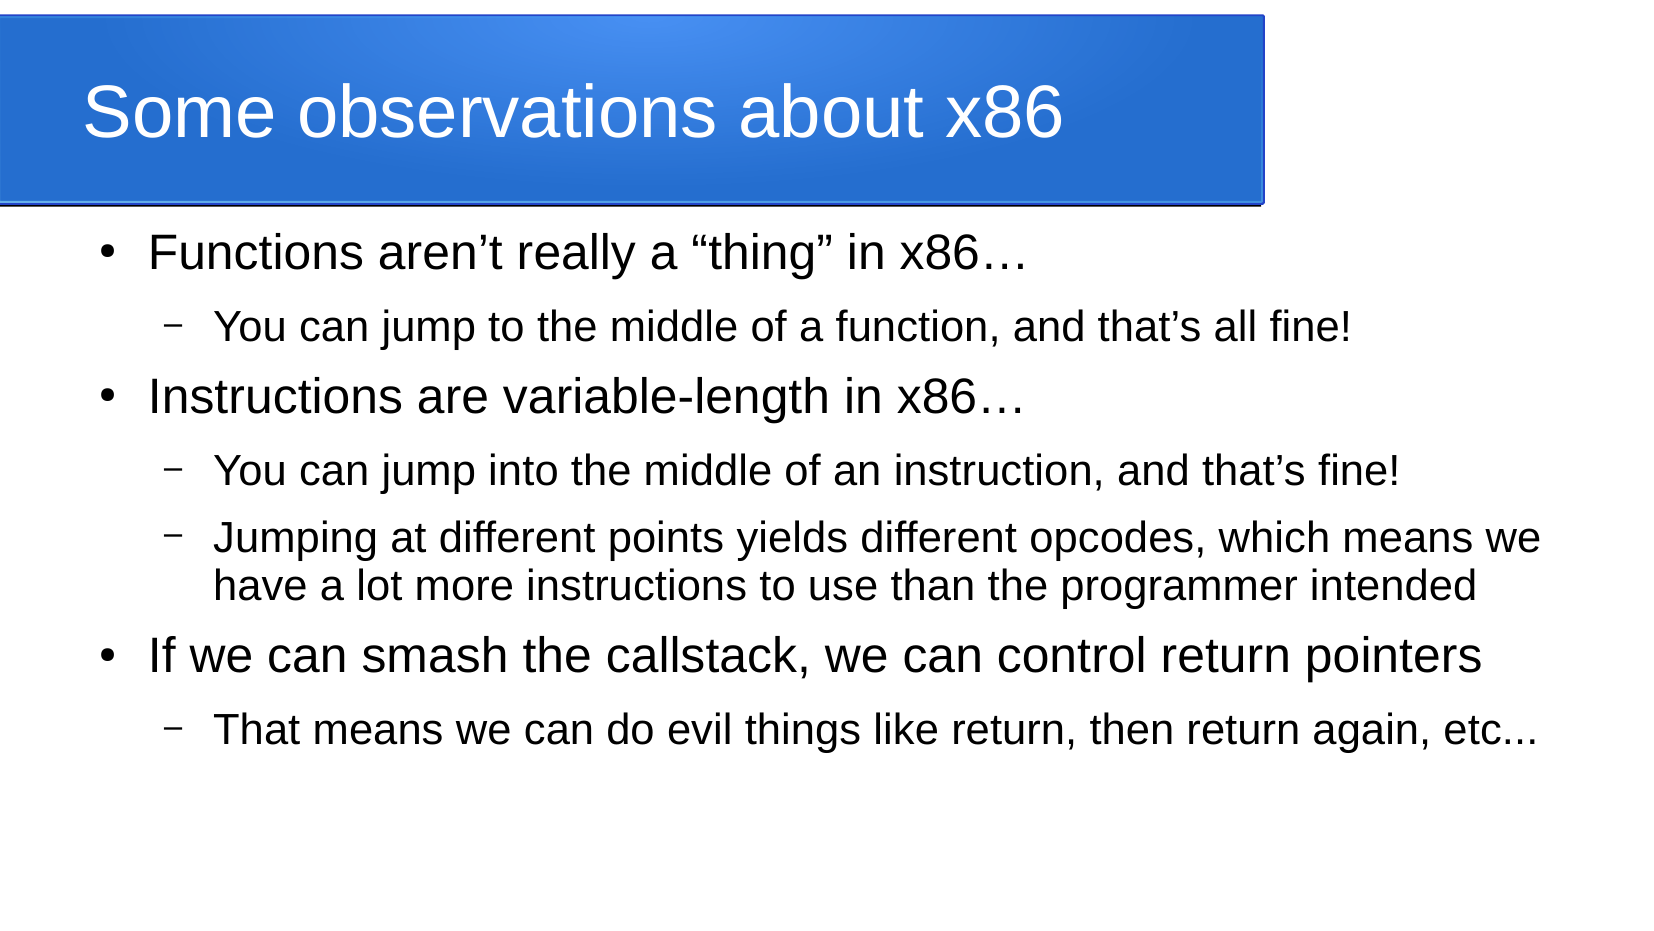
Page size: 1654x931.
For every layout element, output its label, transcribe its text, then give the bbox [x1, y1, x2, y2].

title Some observations about x86 [82, 35, 1235, 189]
list Functions aren’t really a “thing” in x86… You can jump to the middle of a function, and that’s all fine! Instructions are variable-length in x86… You can jump into the middle of an instruction, and that’s fine! Jumping at different points yields different opcodes, which means we have a lot more instructions to use than the programmer intended If we can smash the callstack, we can control return pointers That means we can do evil things like return, then return again, etc... [82, 224, 1571, 764]
